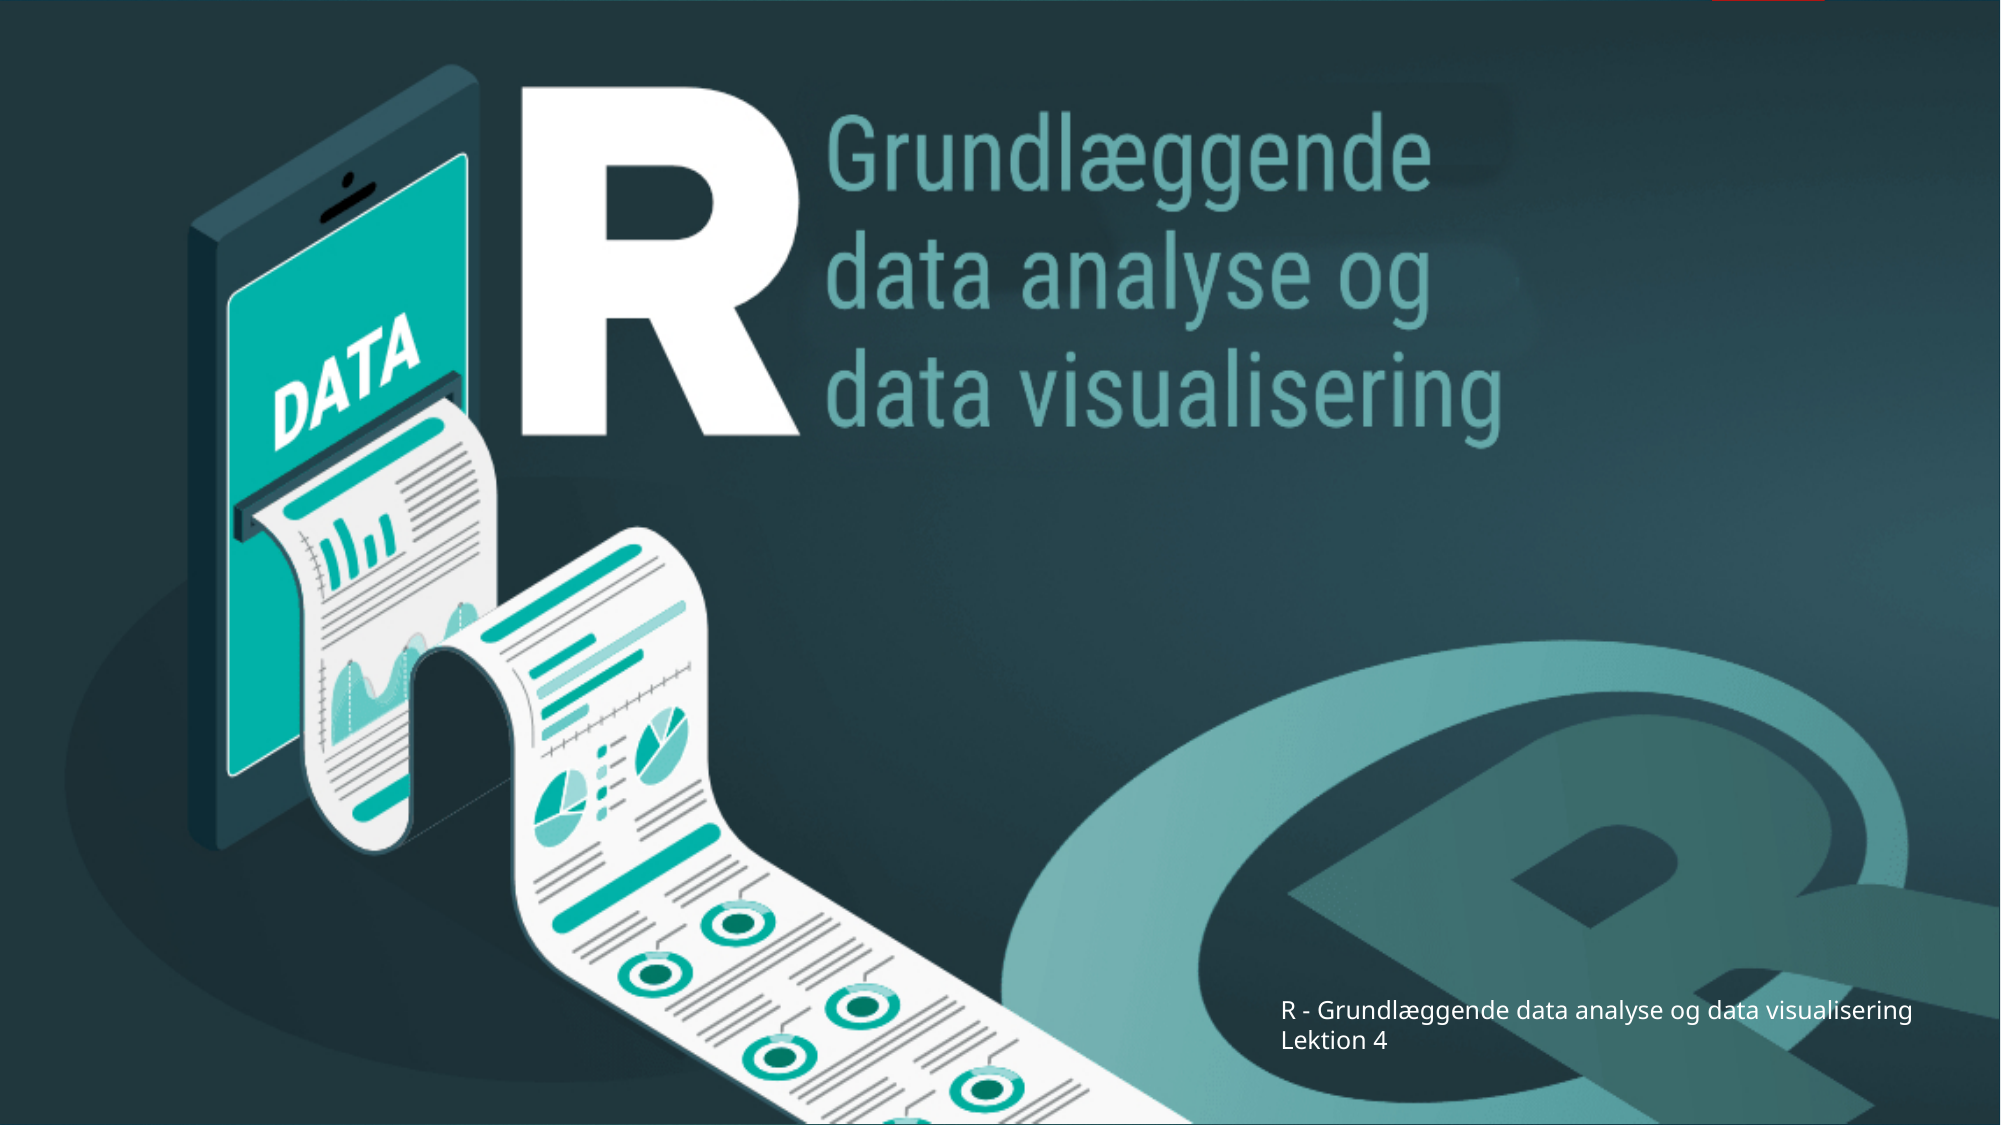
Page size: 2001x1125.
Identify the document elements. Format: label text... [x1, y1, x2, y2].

picture [0, 0, 2001, 1125]
text_box R - Grundlæggende data analyse og data visualisering Lektion 4 [1265, 987, 1974, 1062]
